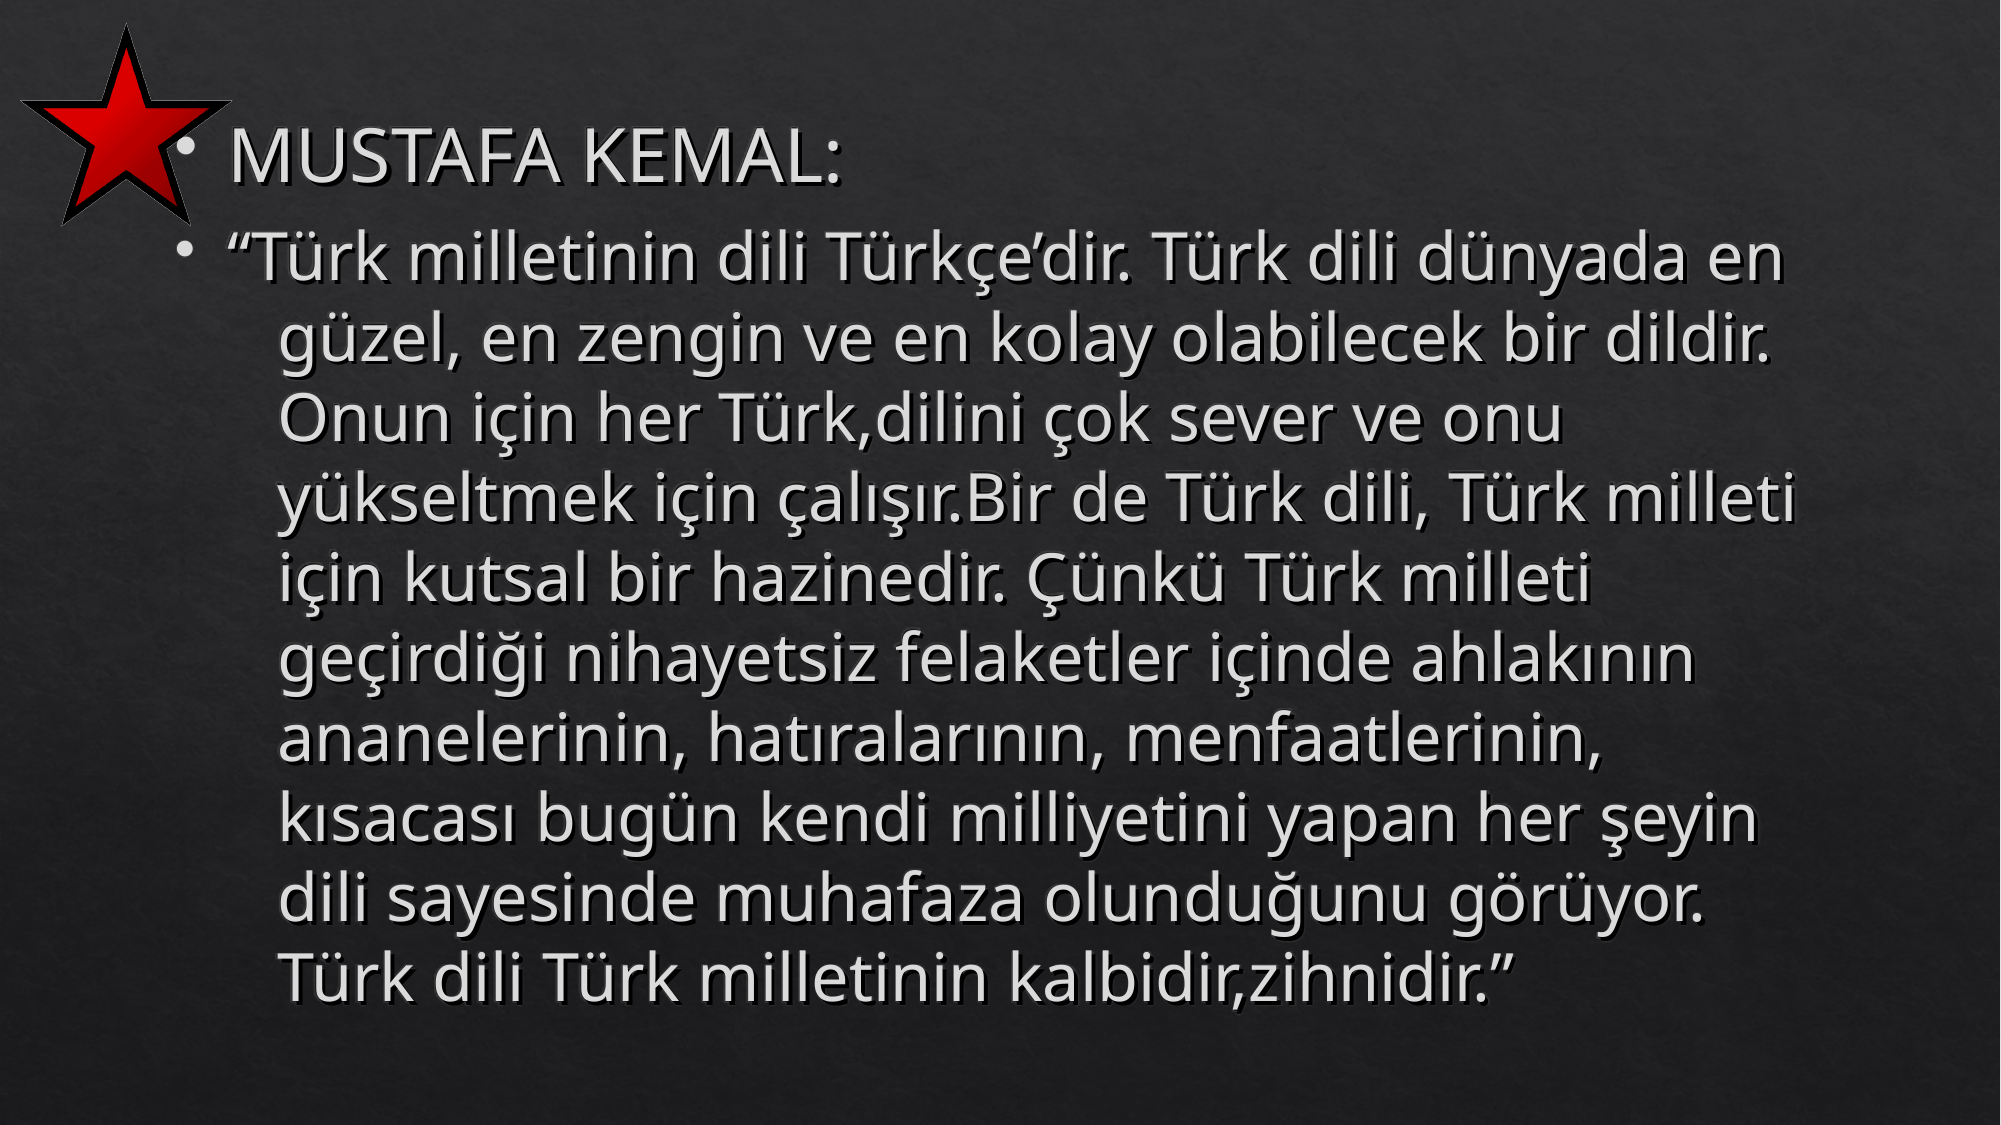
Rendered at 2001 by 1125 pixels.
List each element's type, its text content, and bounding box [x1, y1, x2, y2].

list MUSTAFA KEMAL: “Türk milletinin dili Türkçe’dir. Türk dili dünyada en güzel, en zengin ve en kolay olabilecek bir dildir. Onun için her Türk,dilini çok sever ve onu yükseltmek için çalışır.Bir de Türk dili, Türk milleti için kutsal bir hazinedir. Çünkü Türk milleti geçirdiği nihayetsiz felaketler içinde ahlakının ananelerinin, hatıralarının, menfaatlerinin, kısacası bugün kendi milliyetini yapan her şeyin dili sayesinde muhafaza olunduğunu görüyor. Türk dili Türk milletinin kalbidir,zihnidir.” [149, 99, 1849, 1125]
picture [0, 0, 253, 253]
